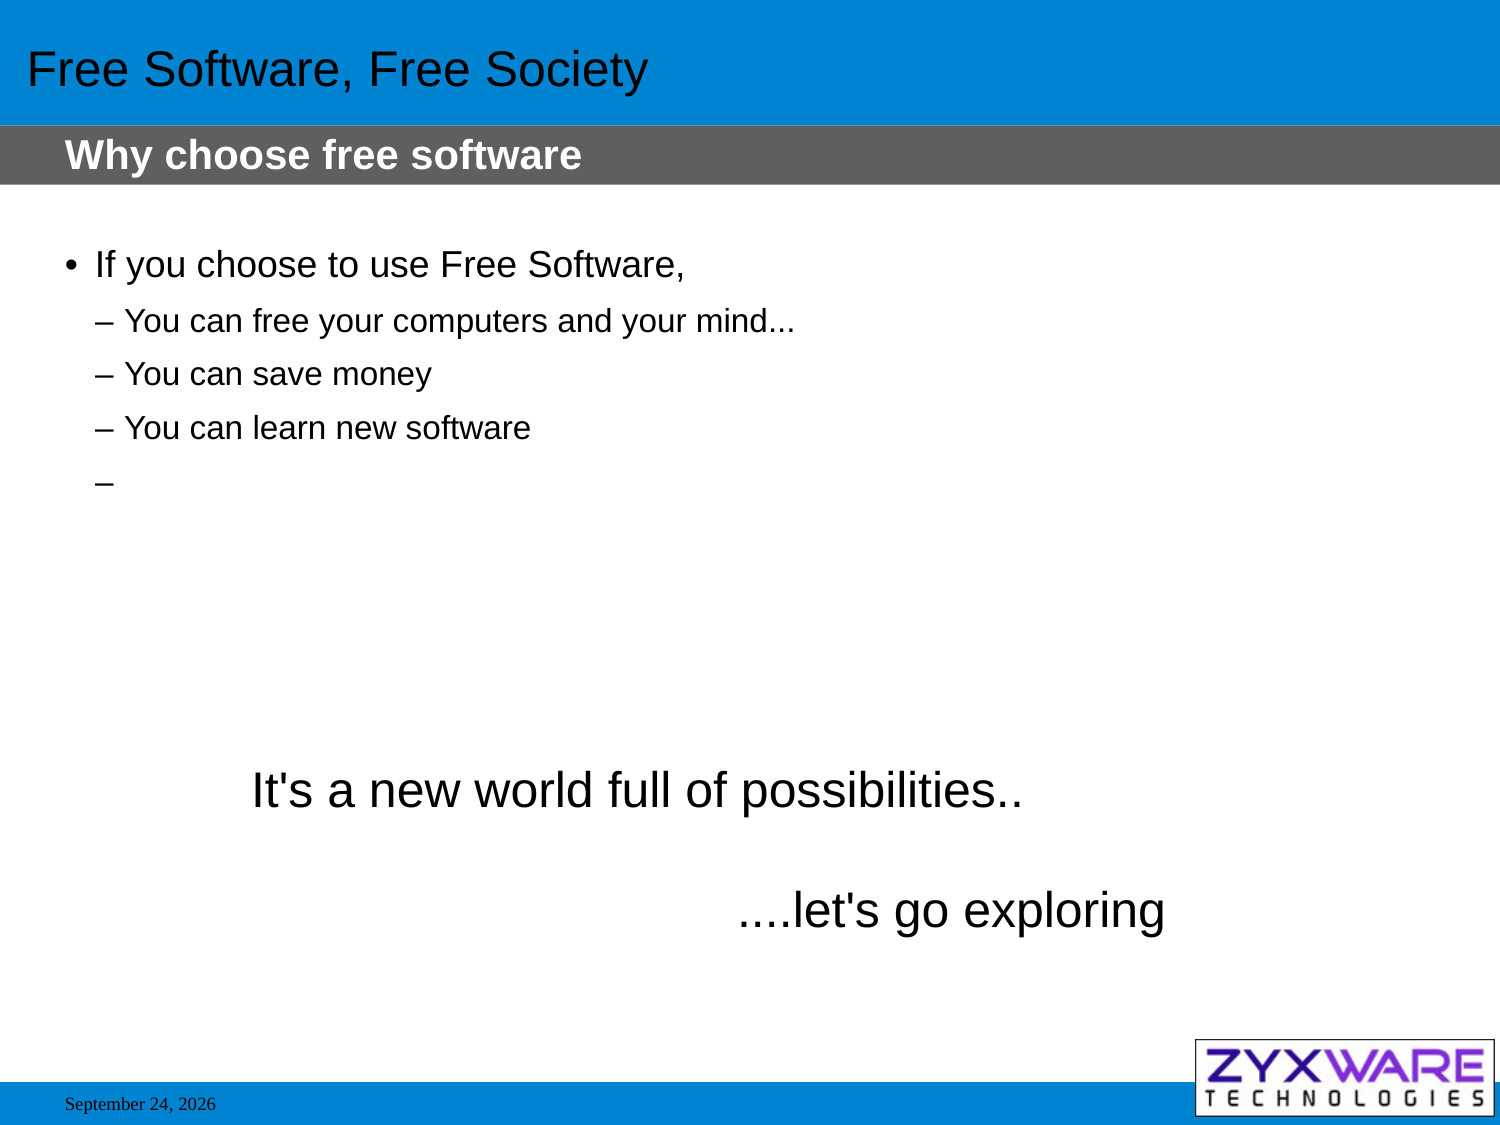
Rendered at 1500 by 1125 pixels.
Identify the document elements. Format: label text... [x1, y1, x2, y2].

title Why choose free software [64, 125, 1436, 185]
picture [1195, 1039, 1495, 1117]
list If you choose to use Free Software, You can free your computers and your mind... You can save money You can learn new software [64, 243, 1436, 591]
text_box It's a new world full of possibilities.. ....let's go exploring [236, 750, 1182, 945]
